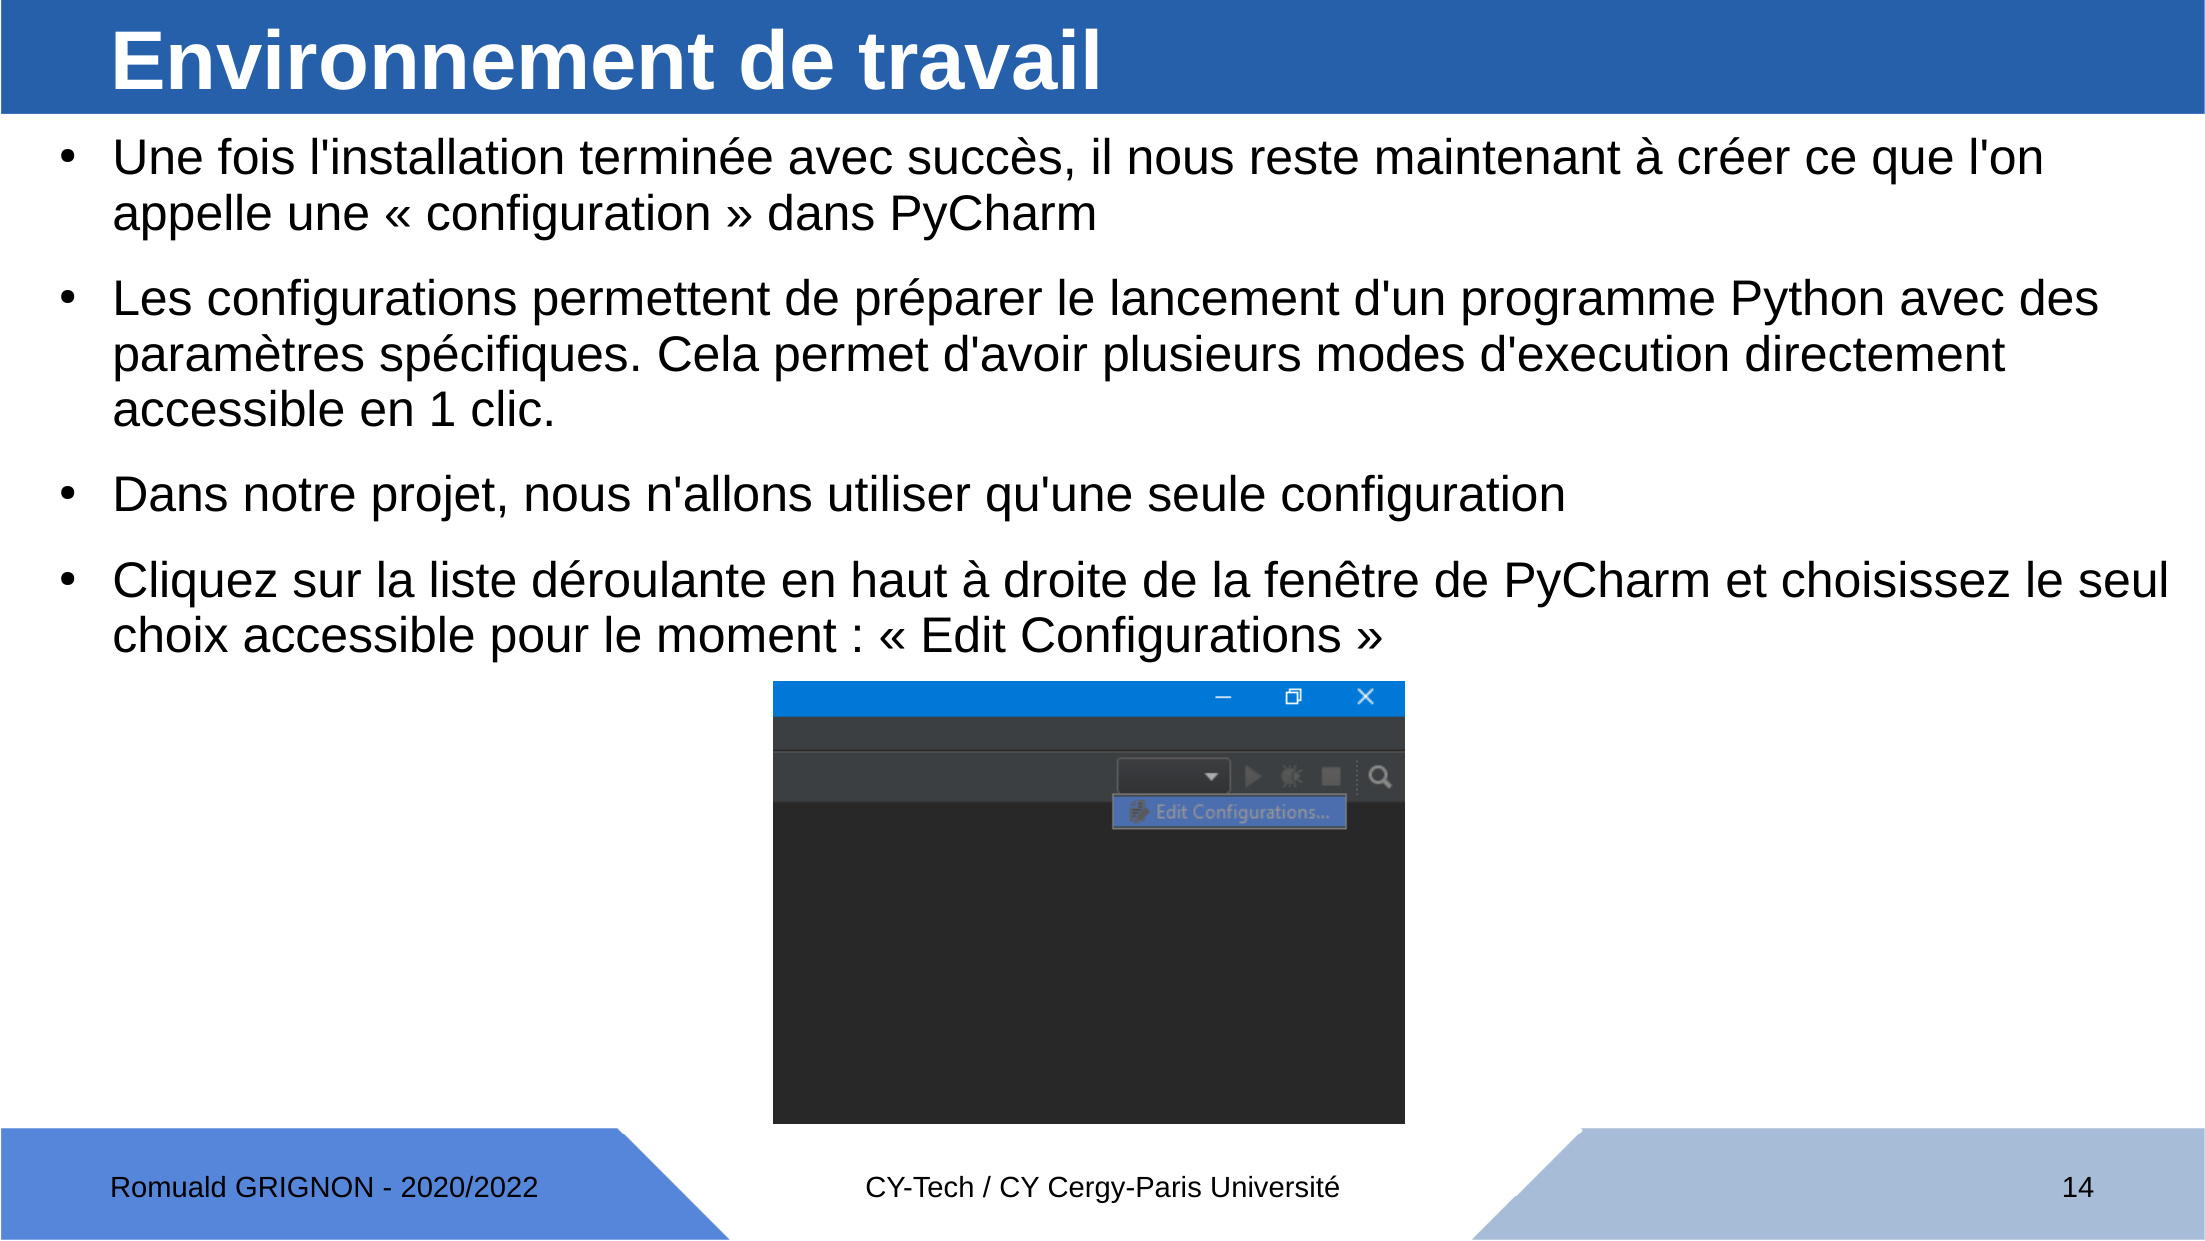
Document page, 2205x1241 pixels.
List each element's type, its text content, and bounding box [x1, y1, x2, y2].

picture [0, 0, 2205, 1241]
list Une fois l'installation terminée avec succès, il nous reste maintenant à créer ce que l'on appelle une « configuration » dans PyCharm Les configurations permettent de préparer le lancement d'un programme Python avec des paramètres spécifiques. Cela permet d'avoir plusieurs modes d'execution directement accessible en 1 clic. Dans notre projet, nous n'allons utiliser qu'une seule configuration Cliquez sur la liste déroulante en haut à droite de la fenêtre de PyCharm et choisissez le seul choix accessible pour le moment : « Edit Configurations » [41, 199, 2191, 1069]
title Environnement de travail [110, 49, 2095, 199]
